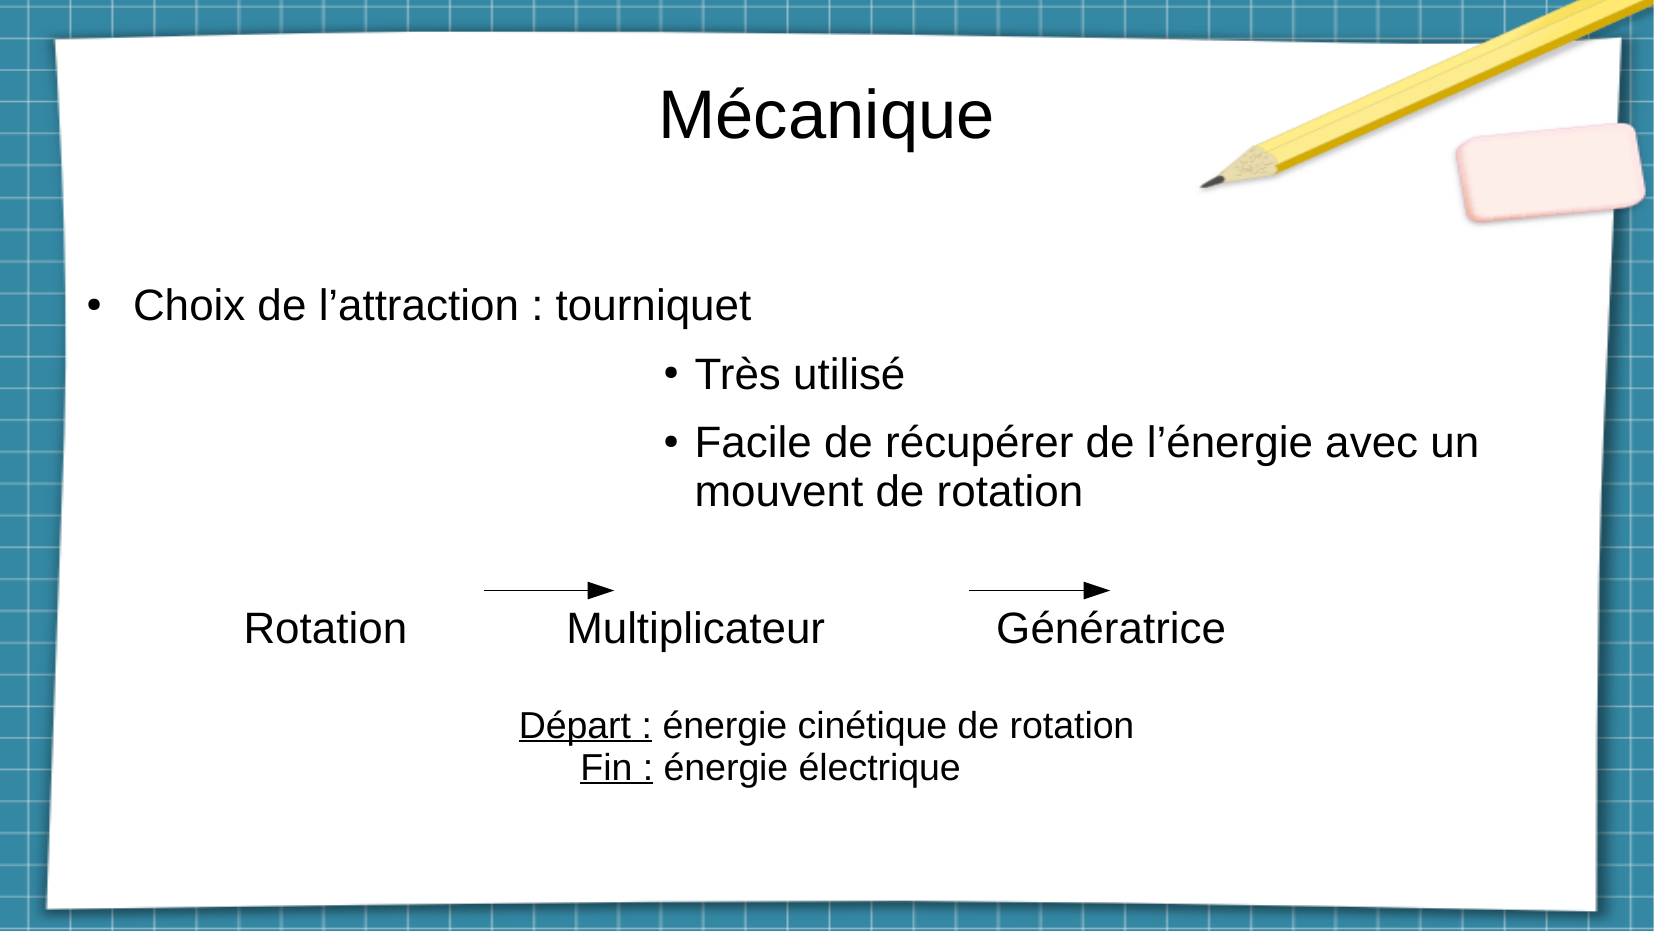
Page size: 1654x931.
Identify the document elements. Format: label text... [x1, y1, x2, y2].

list Choix de l’attraction : tourniquet Très utilisé Facile de récupérer de l’énergie avec un mouvent de rotation Rotation Multiplicateur Génératrice [70, 212, 1559, 792]
text_box Départ : énergie cinétique de rotation Fin : énergie électrique [366, 696, 1288, 796]
title Mécanique [82, 37, 1571, 193]
picture [0, 0, 1654, 931]
